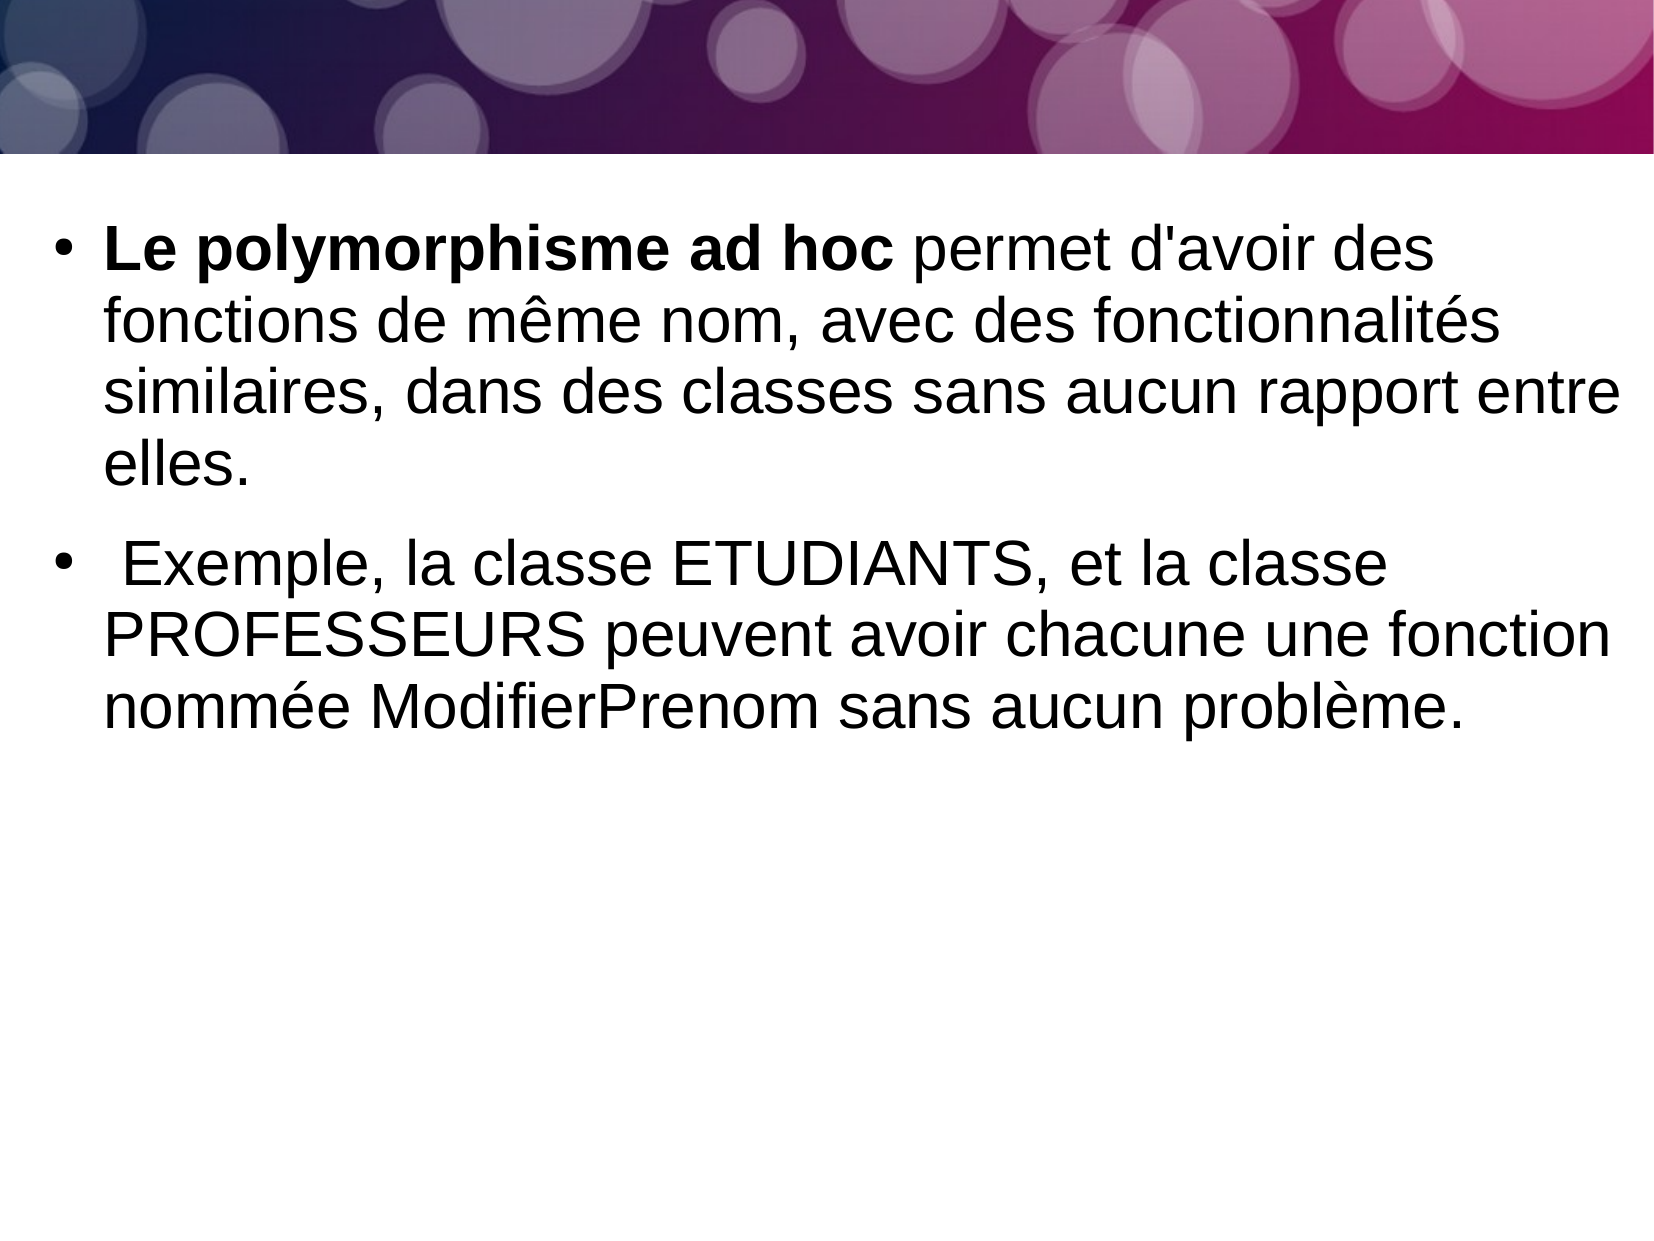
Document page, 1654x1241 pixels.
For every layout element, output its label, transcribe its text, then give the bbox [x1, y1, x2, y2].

list Le polymorphisme ad hoc permet d'avoir des fonctions de même nom, avec des fonctionnalités similaires, dans des classes sans aucun rapport entre elles. Exemple, la classe ETUDIANTS, et la classe PROFESSEURS peuvent avoir chacune une fonction nommée ModifierPrenom sans aucun problème. [35, 212, 1630, 756]
picture [0, 0, 1654, 154]
